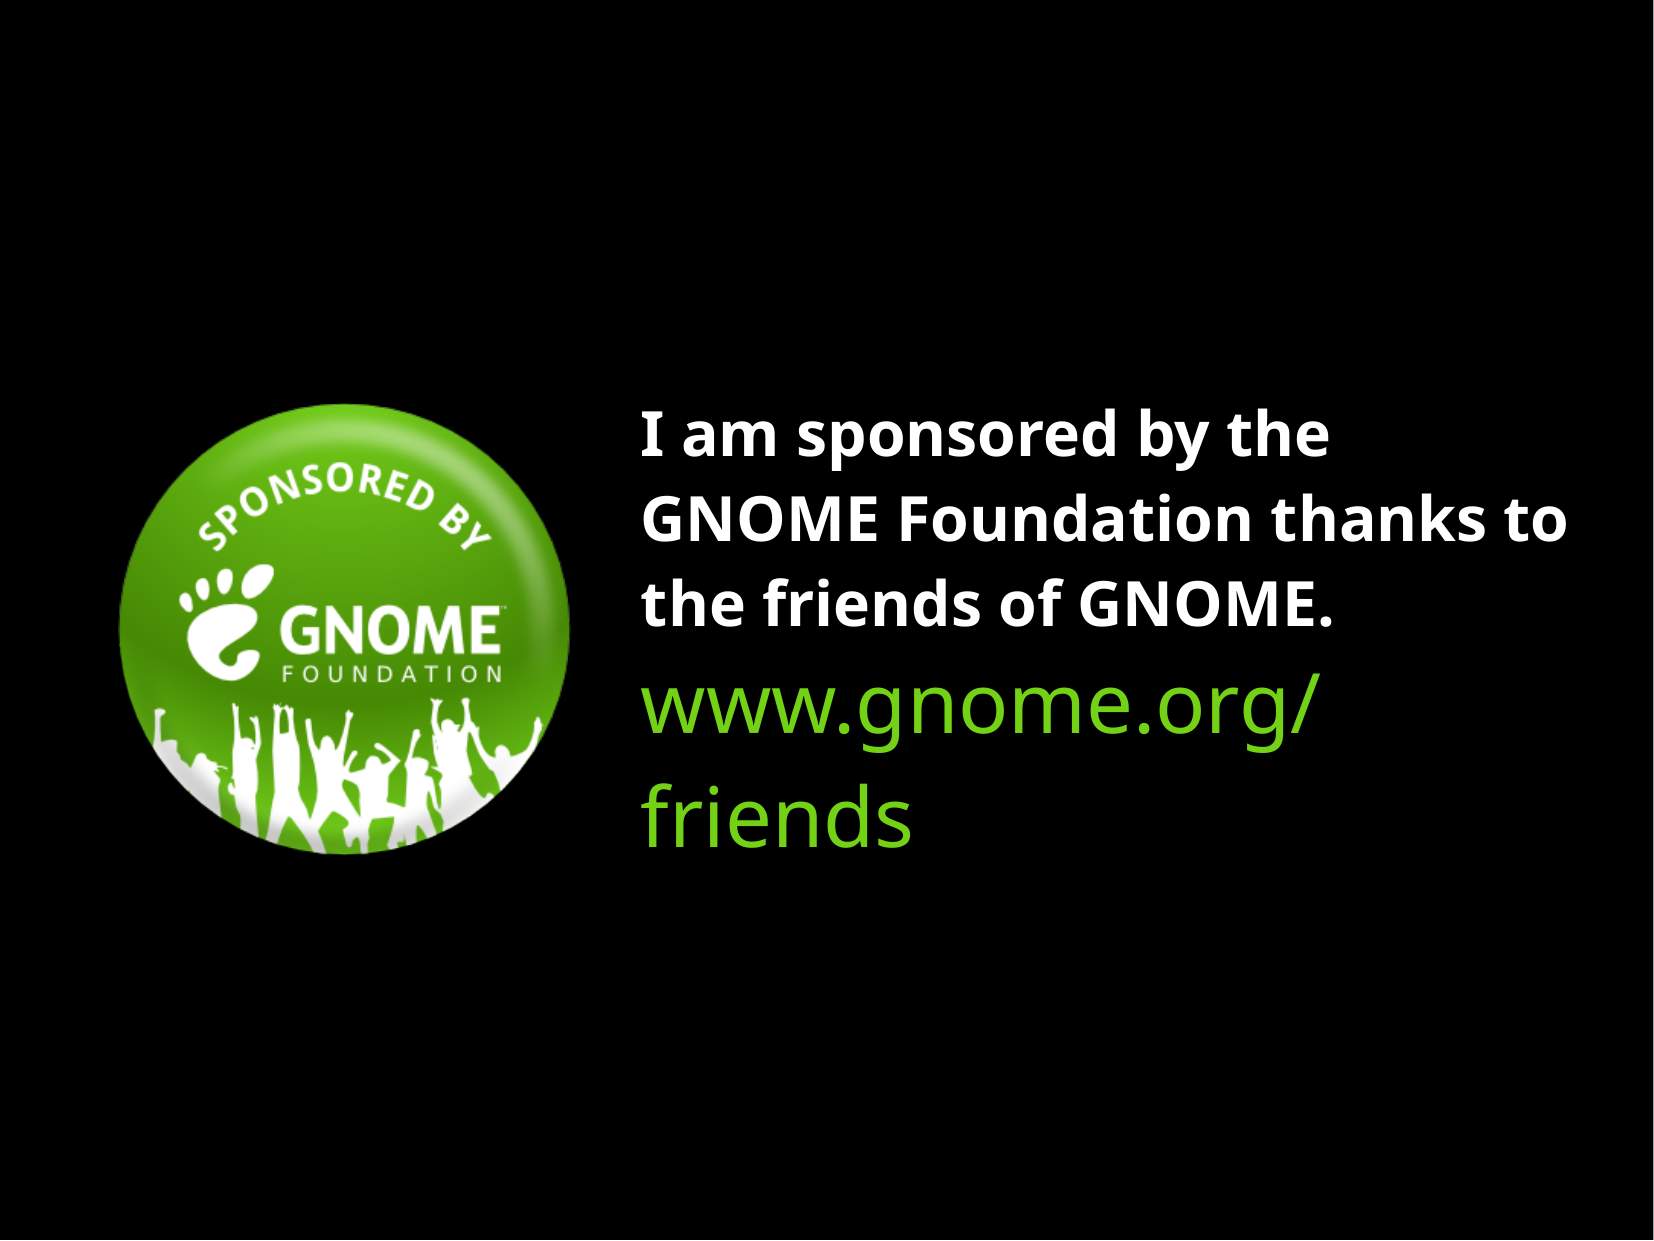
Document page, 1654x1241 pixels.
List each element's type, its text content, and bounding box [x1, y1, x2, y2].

text_box I am sponsored by the GNOME Foundation thanks to the friends of GNOME. www.gnome.org/friends [625, 460, 1601, 801]
picture [114, 403, 571, 873]
